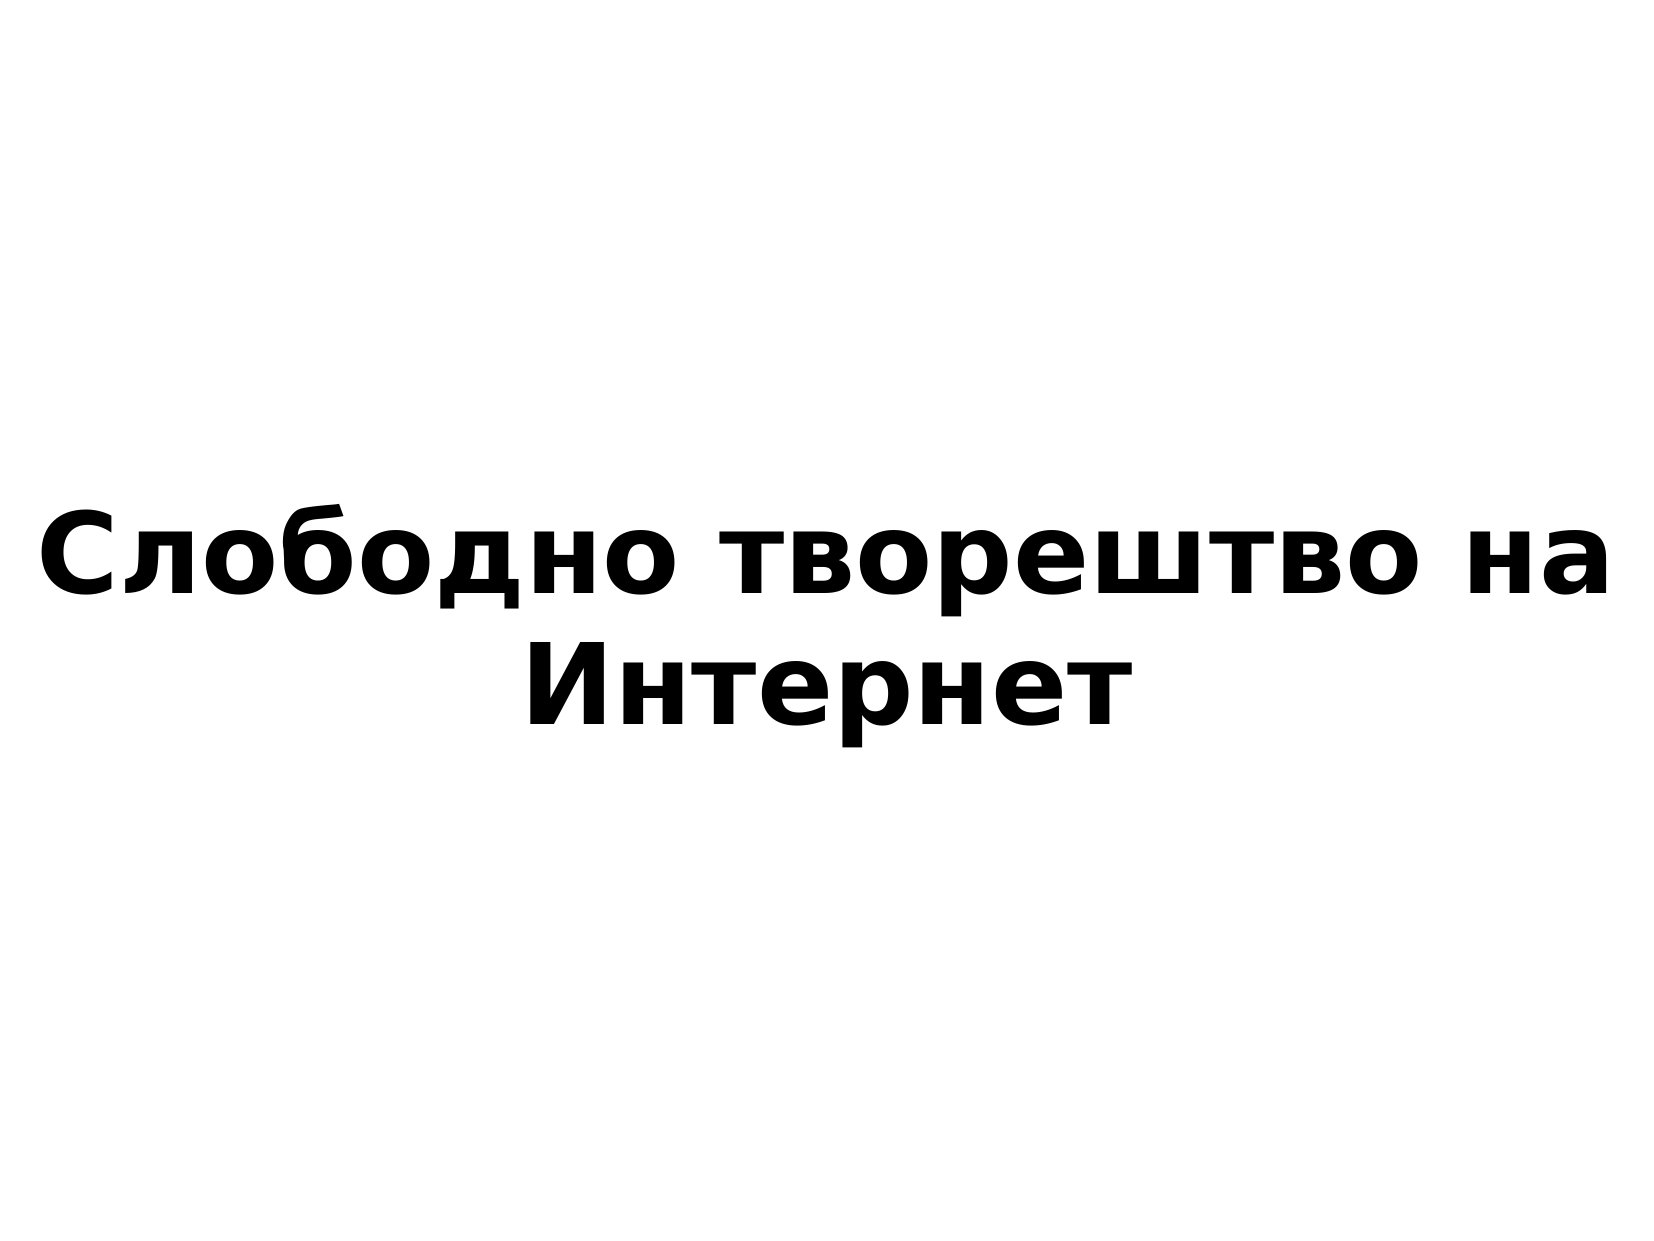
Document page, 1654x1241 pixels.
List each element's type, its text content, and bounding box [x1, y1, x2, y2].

subtitle Слободно творештво на Интернет [0, 0, 1654, 1241]
